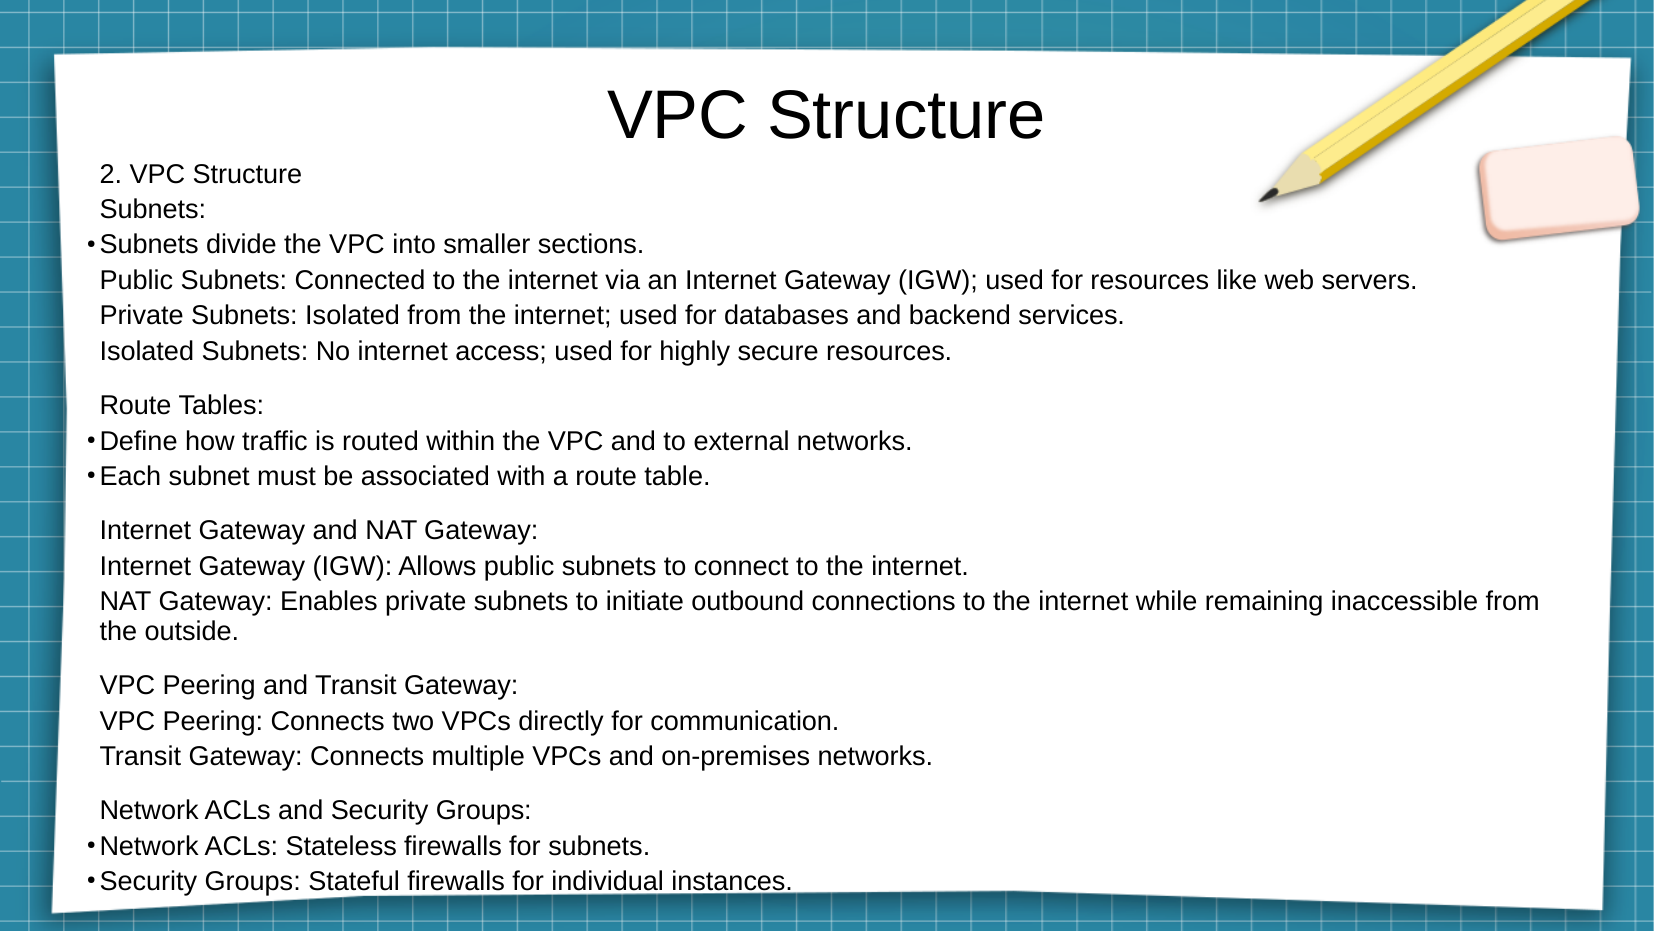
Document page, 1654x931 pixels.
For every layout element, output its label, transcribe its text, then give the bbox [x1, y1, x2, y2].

list 2. VPC Structure Subnets: Subnets divide the VPC into smaller sections. Public Subnets: Connected to the internet via an Internet Gateway (IGW); used for resources like web servers. Private Subnets: Isolated from the internet; used for databases and backend services. Isolated Subnets: No internet access; used for highly secure resources. Route Tables: Define how traffic is routed within the VPC and to external networks. Each subnet must be associated with a route table. Internet Gateway and NAT Gateway: Internet Gateway (IGW): Allows public subnets to connect to the internet. NAT Gateway: Enables private subnets to initiate outbound connections to the internet while remaining inaccessible from the outside. VPC Peering and Transit Gateway: VPC Peering: Connects two VPCs directly for communication. Transit Gateway: Connects multiple VPCs and on-premises networks. Network ACLs and Security Groups: Network ACLs: Stateless firewalls for subnets. Security Groups: Stateful firewalls for individual instances. [82, 158, 1571, 901]
picture [0, 0, 1654, 931]
title VPC Structure [82, 37, 1571, 158]
